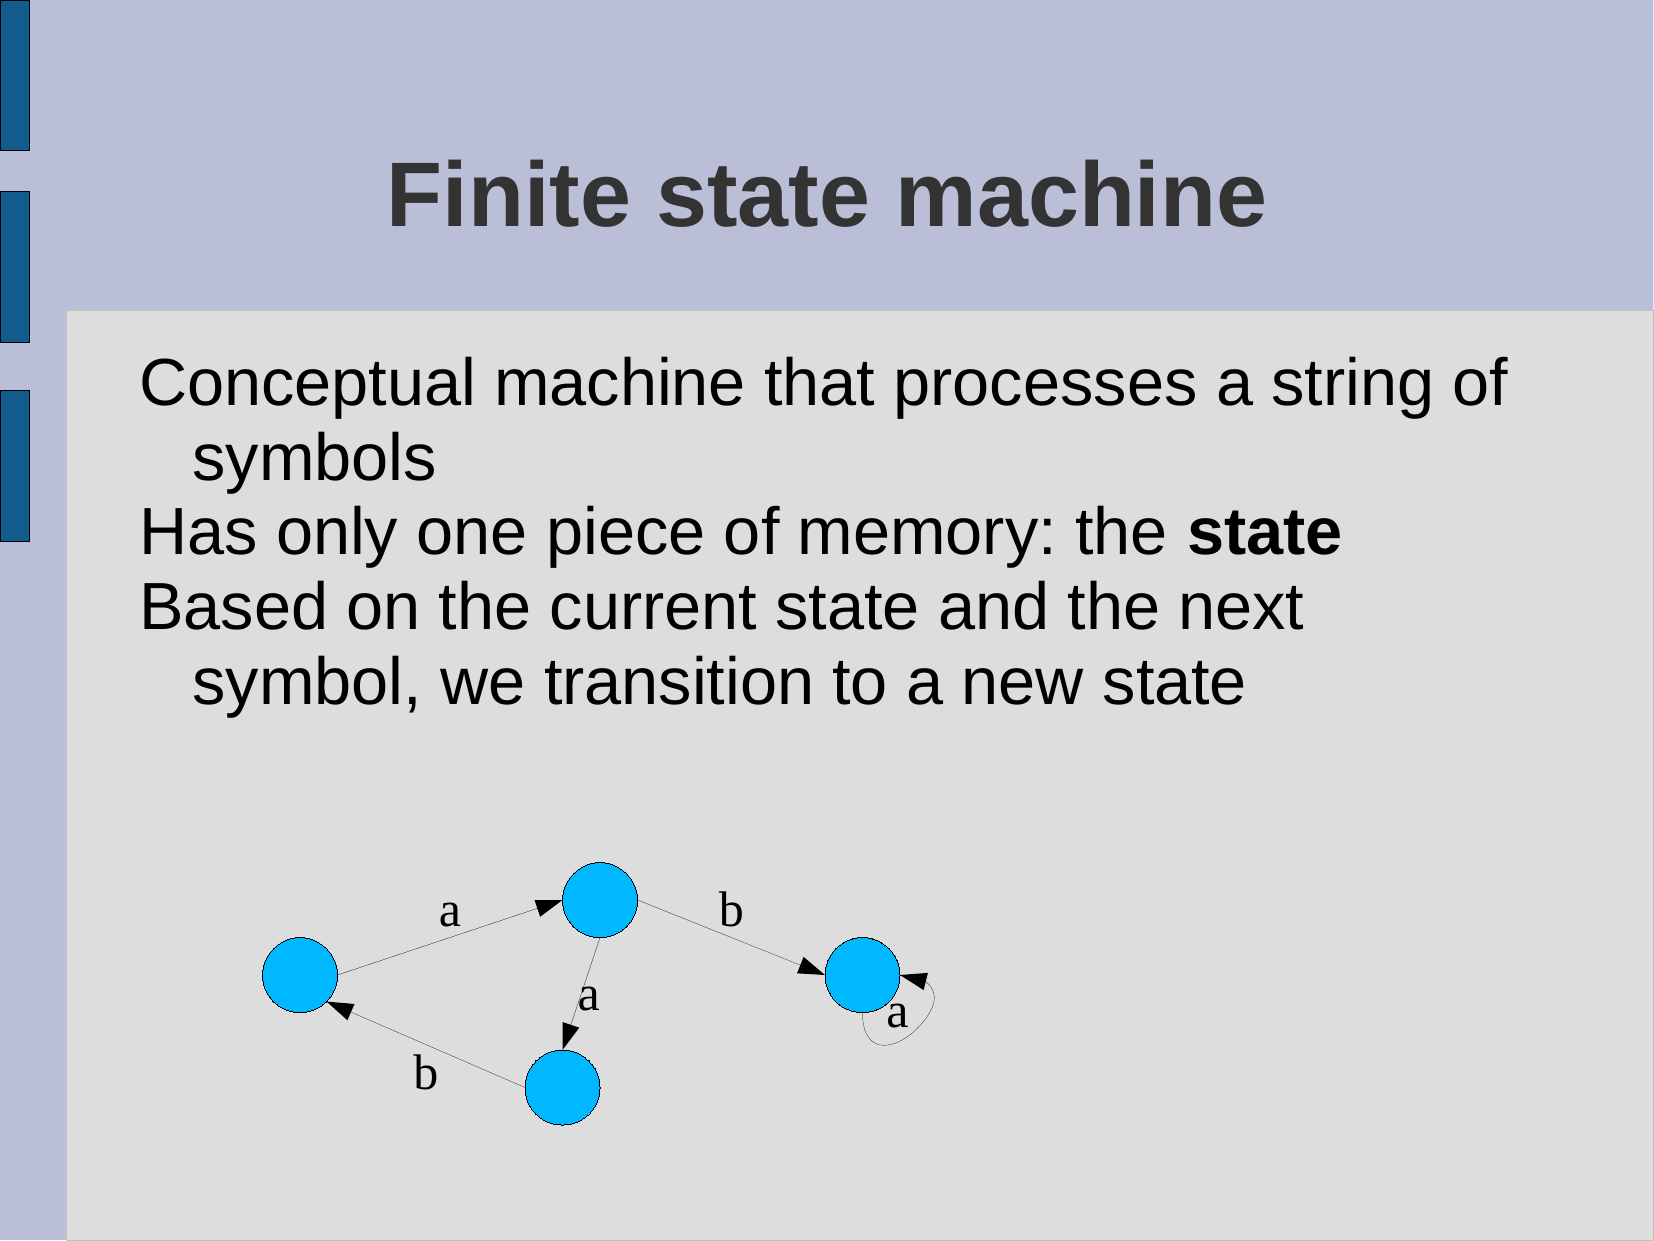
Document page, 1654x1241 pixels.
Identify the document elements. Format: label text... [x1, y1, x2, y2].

text_box [525, 1050, 601, 1126]
text_box [562, 862, 638, 938]
title Finite state machine [121, 91, 1534, 299]
list Conceptual machine that processes a string of symbols Has only one piece of memory: the state Based on the current state and the next symbol, we transition to a new state [121, 344, 1534, 1127]
text_box [825, 937, 901, 1013]
text_box [262, 937, 338, 1013]
